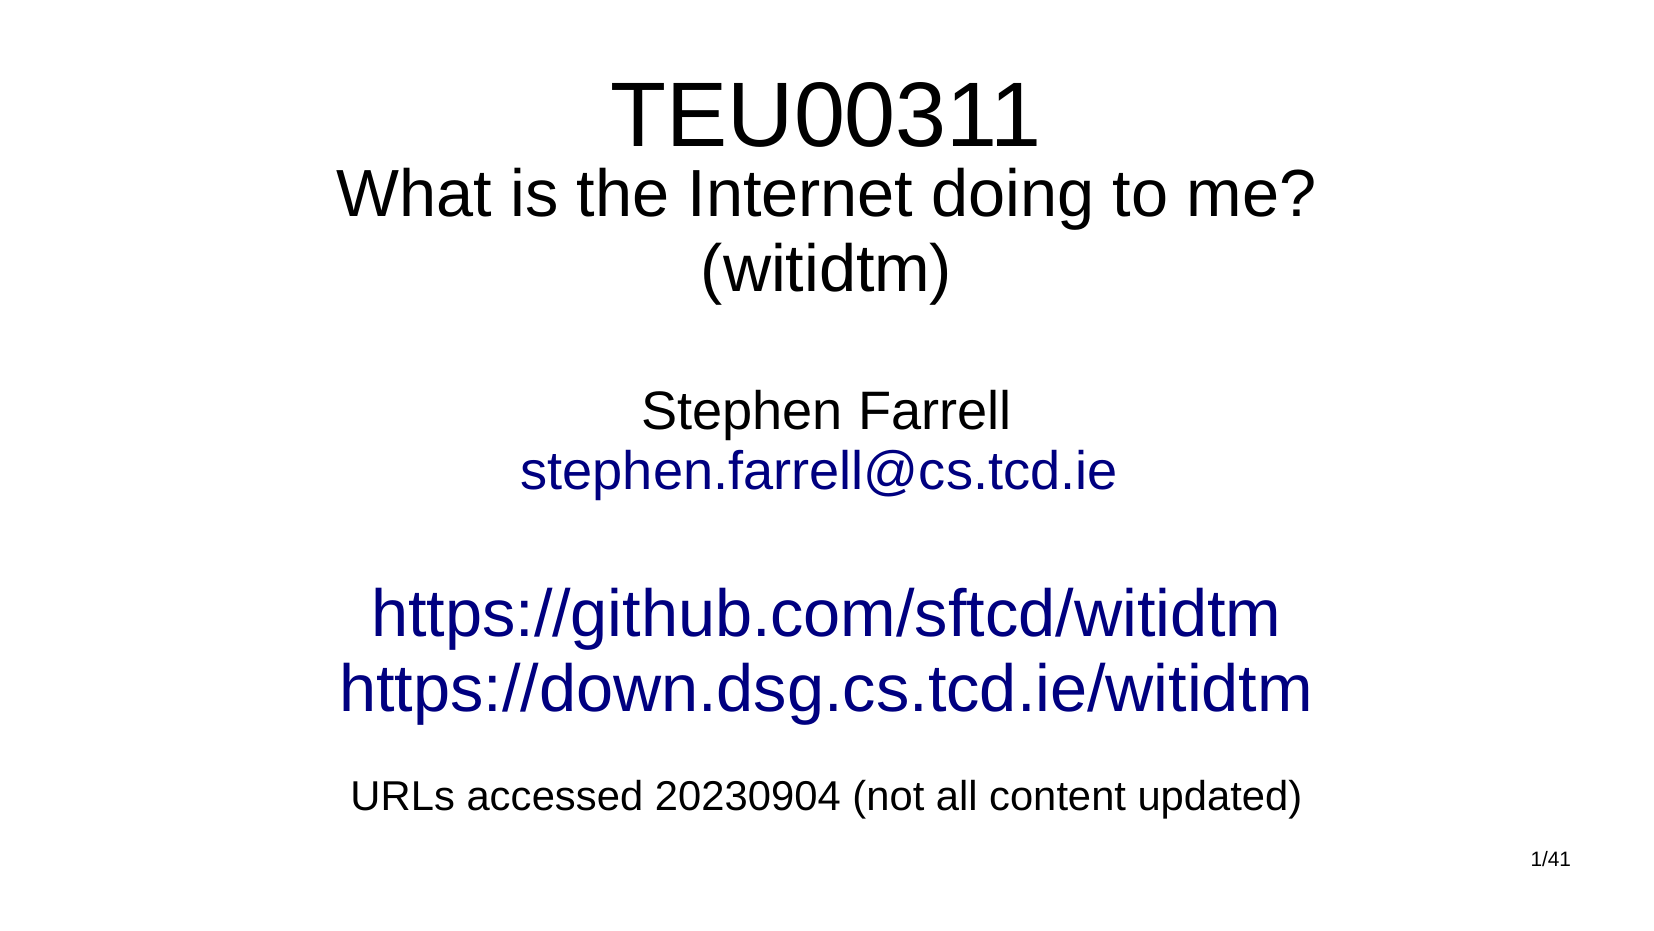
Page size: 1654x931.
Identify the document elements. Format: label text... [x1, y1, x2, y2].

title TEU00311 [82, 37, 1571, 148]
subtitle What is the Internet doing to me? (witidtm) Stephen Farrell stephen.farrell@cs.tcd.ie https://github.com/sftcd/witidtm https://down.dsg.cs.tcd.ie/witidtm URLs accessed 20230904 (not all content updated) [82, 148, 1571, 826]
